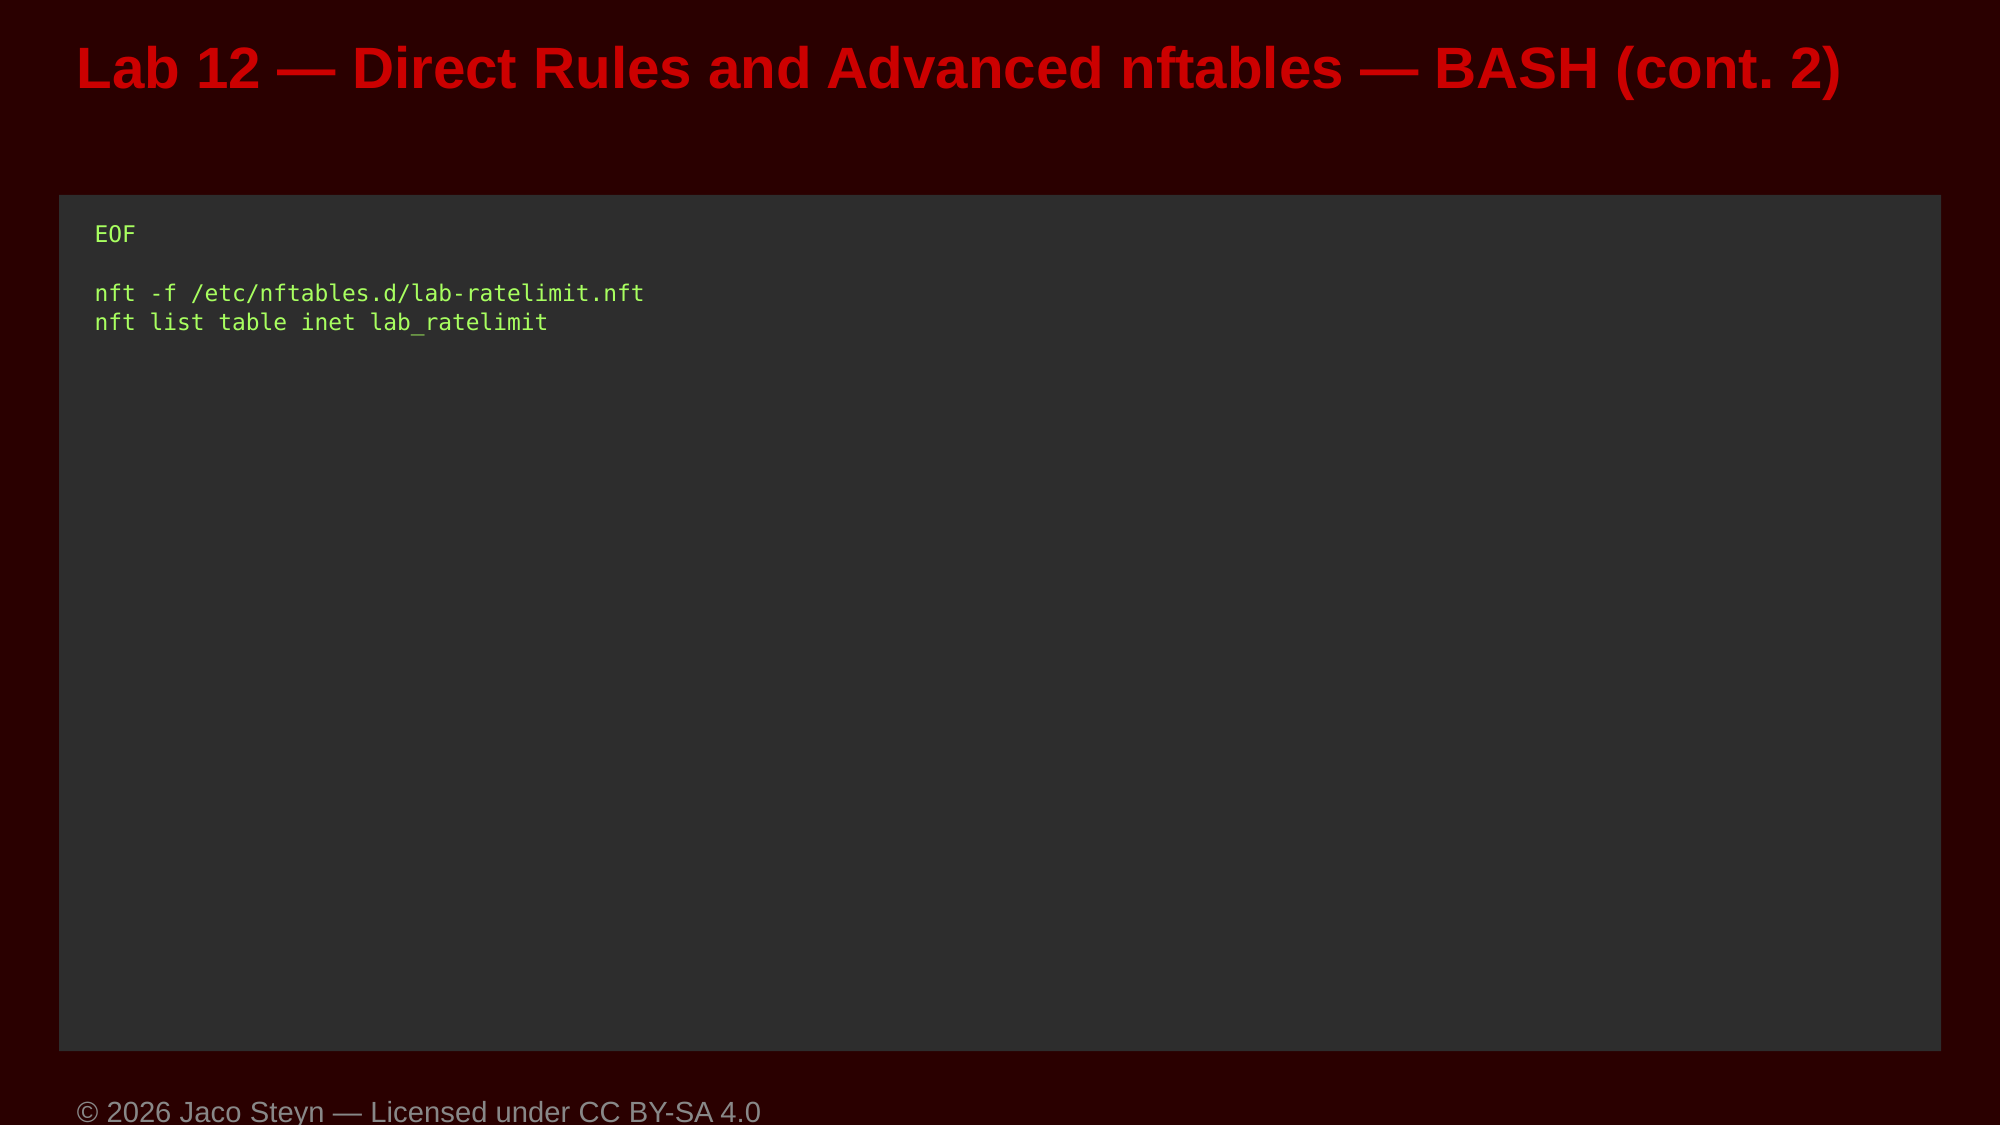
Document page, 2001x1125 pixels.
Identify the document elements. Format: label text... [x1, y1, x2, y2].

text_box EOF nft -f /etc/nftables.d/lab-ratelimit.nft nft list table inet lab_ratelimit [59, 194, 1942, 1052]
text_box © 2026 Jaco Steyn — Licensed under CC BY-SA 4.0 [59, 1083, 1942, 1120]
text_box Lab 12 — Direct Rules and Advanced nftables — BASH (cont. 2) [59, 23, 1942, 178]
